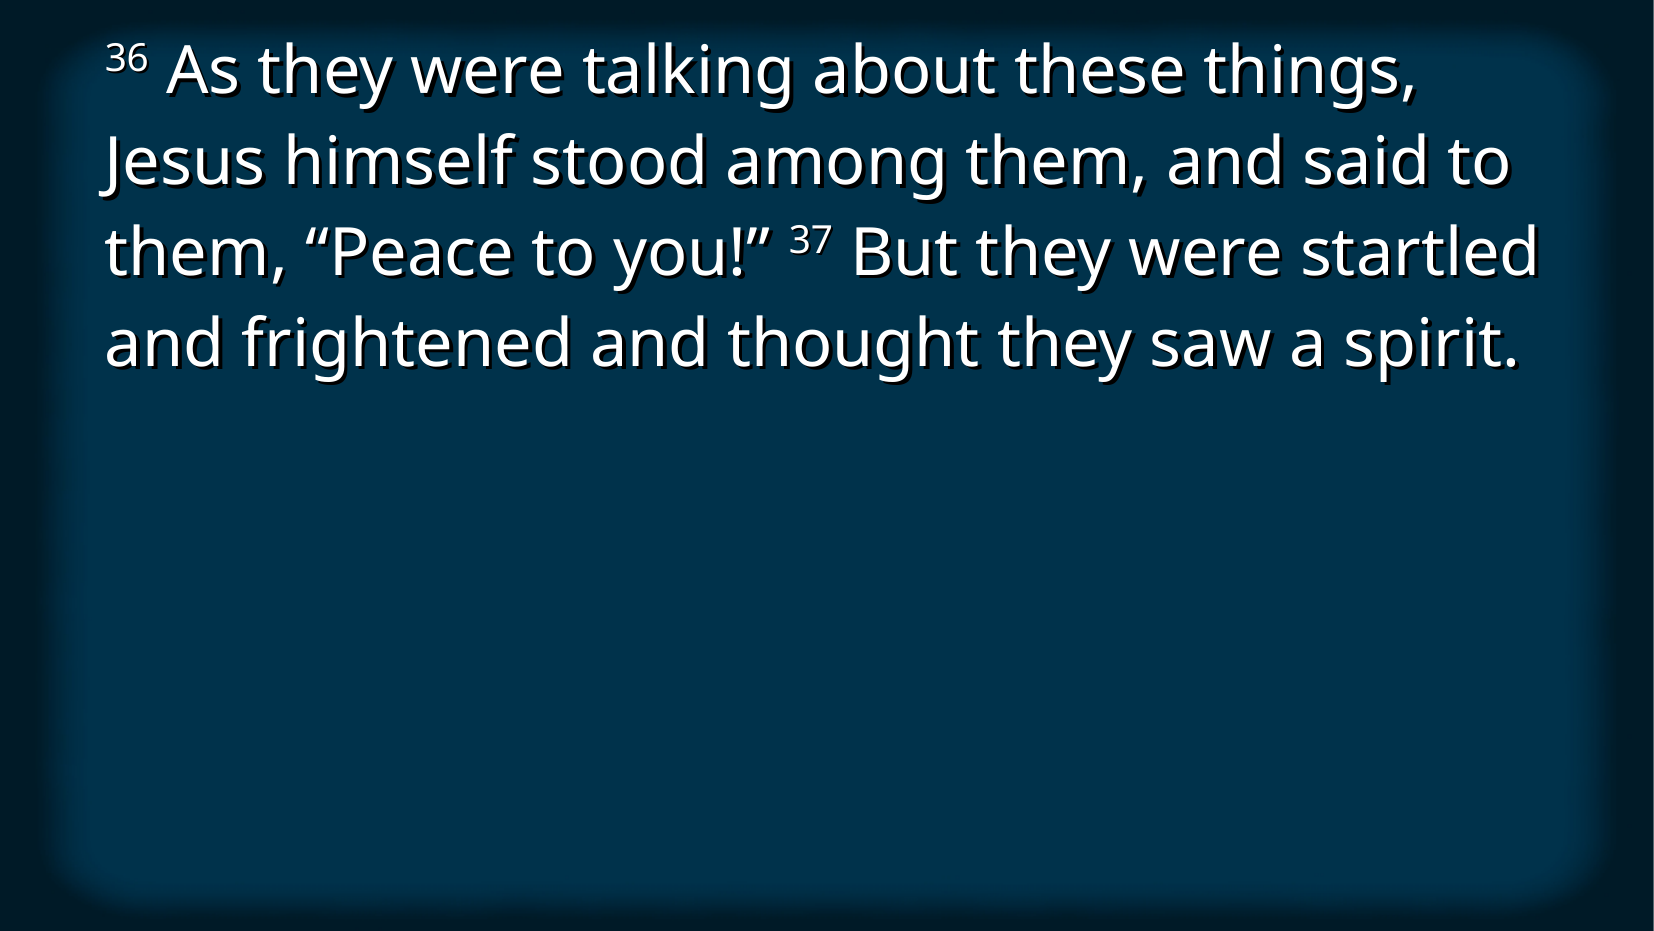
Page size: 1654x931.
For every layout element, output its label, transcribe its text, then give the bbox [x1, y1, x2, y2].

text_box 36 As they were talking about these things, Jesus himself stood among them, and said to them, “Peace to you!” 37 But they were startled and frightened and thought they saw a spirit. [90, 15, 1576, 385]
picture [0, 0, 1654, 931]
